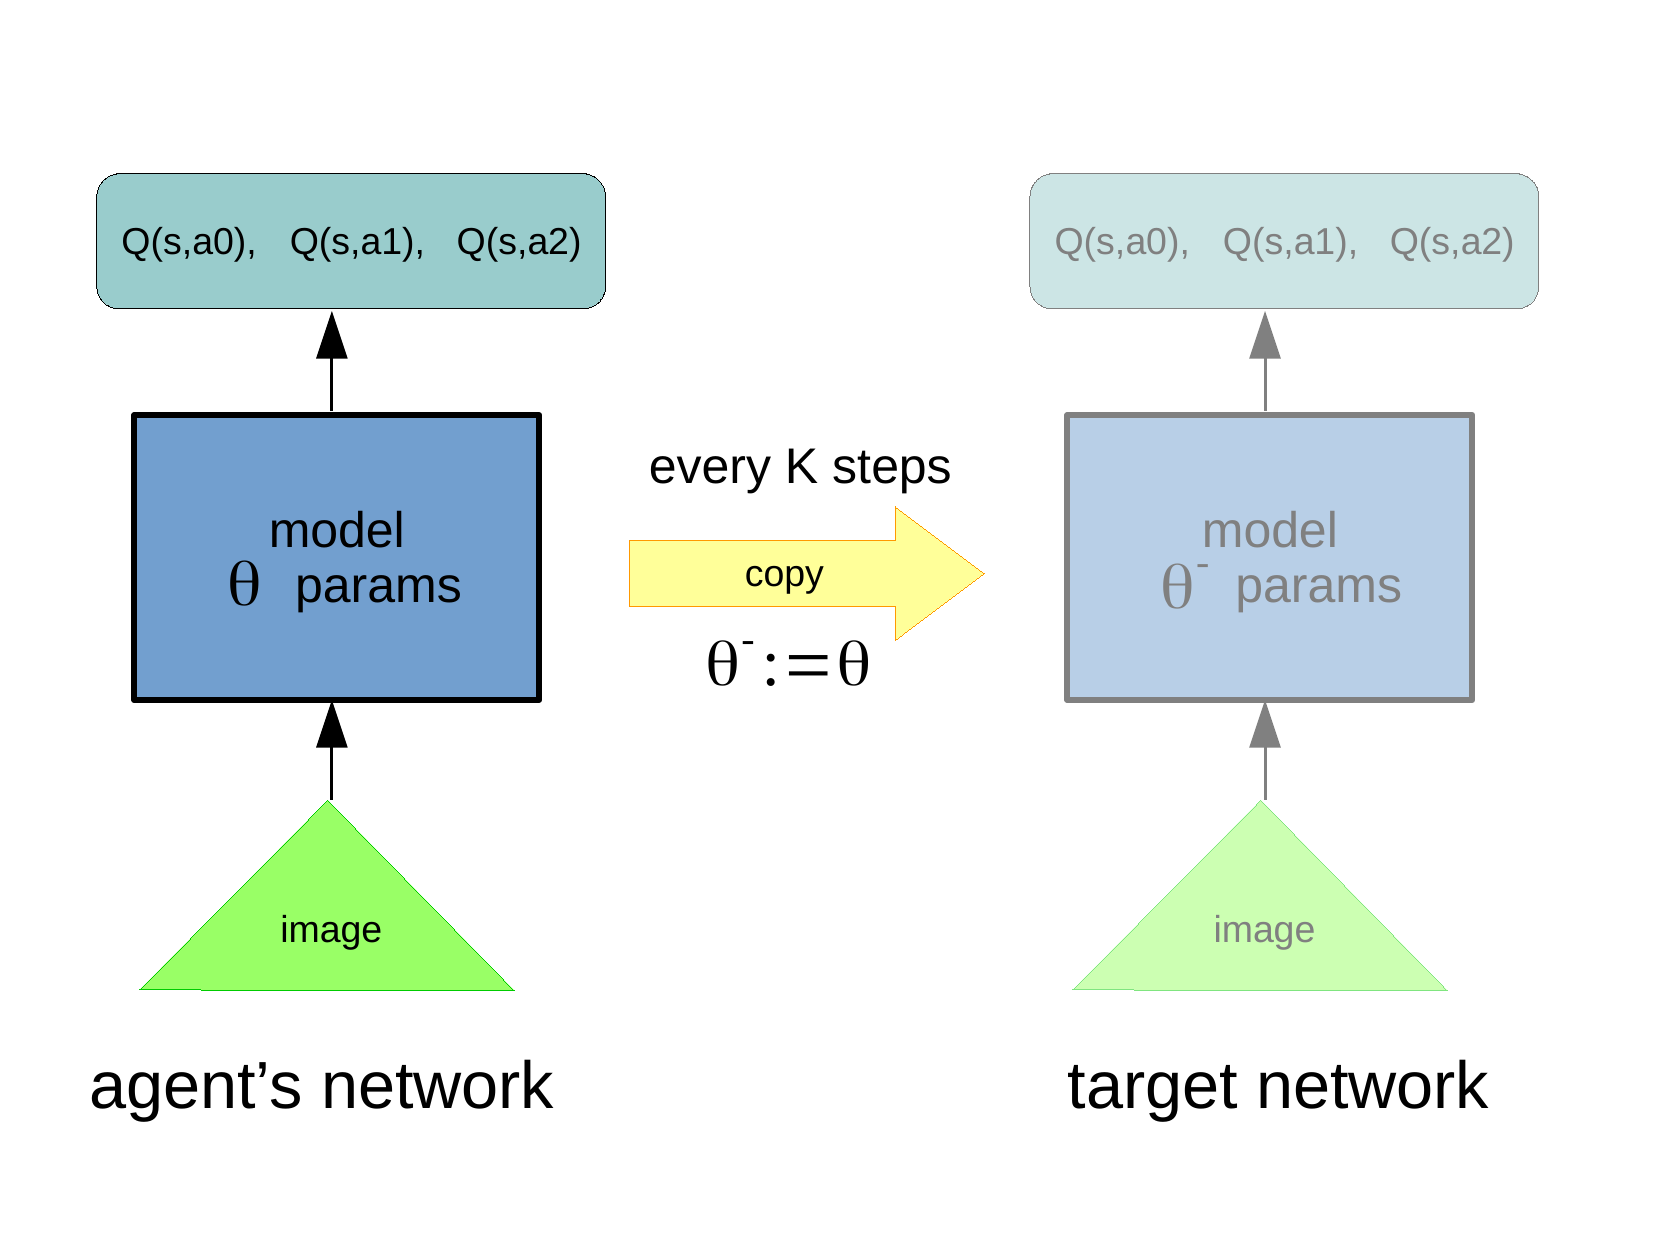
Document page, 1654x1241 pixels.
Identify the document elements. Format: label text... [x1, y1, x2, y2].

text_box every K steps [552, 345, 1049, 586]
text_box model params [134, 415, 540, 701]
text_box target network [1030, 1024, 1528, 1206]
text_box Q(s,a2) [432, 203, 606, 279]
text_box [421, 895, 515, 991]
text_box [956, 108, 1602, 1024]
text_box [96, 173, 606, 309]
text_box image [241, 891, 421, 1009]
text_box [139, 800, 417, 991]
subtitle agent’s network [73, 965, 571, 1206]
chart [699, 616, 878, 701]
text_box copy [629, 586, 968, 641]
chart [220, 557, 268, 610]
text_box Q(s,a0), [97, 203, 265, 279]
text_box Q(s,a1), [265, 203, 432, 279]
